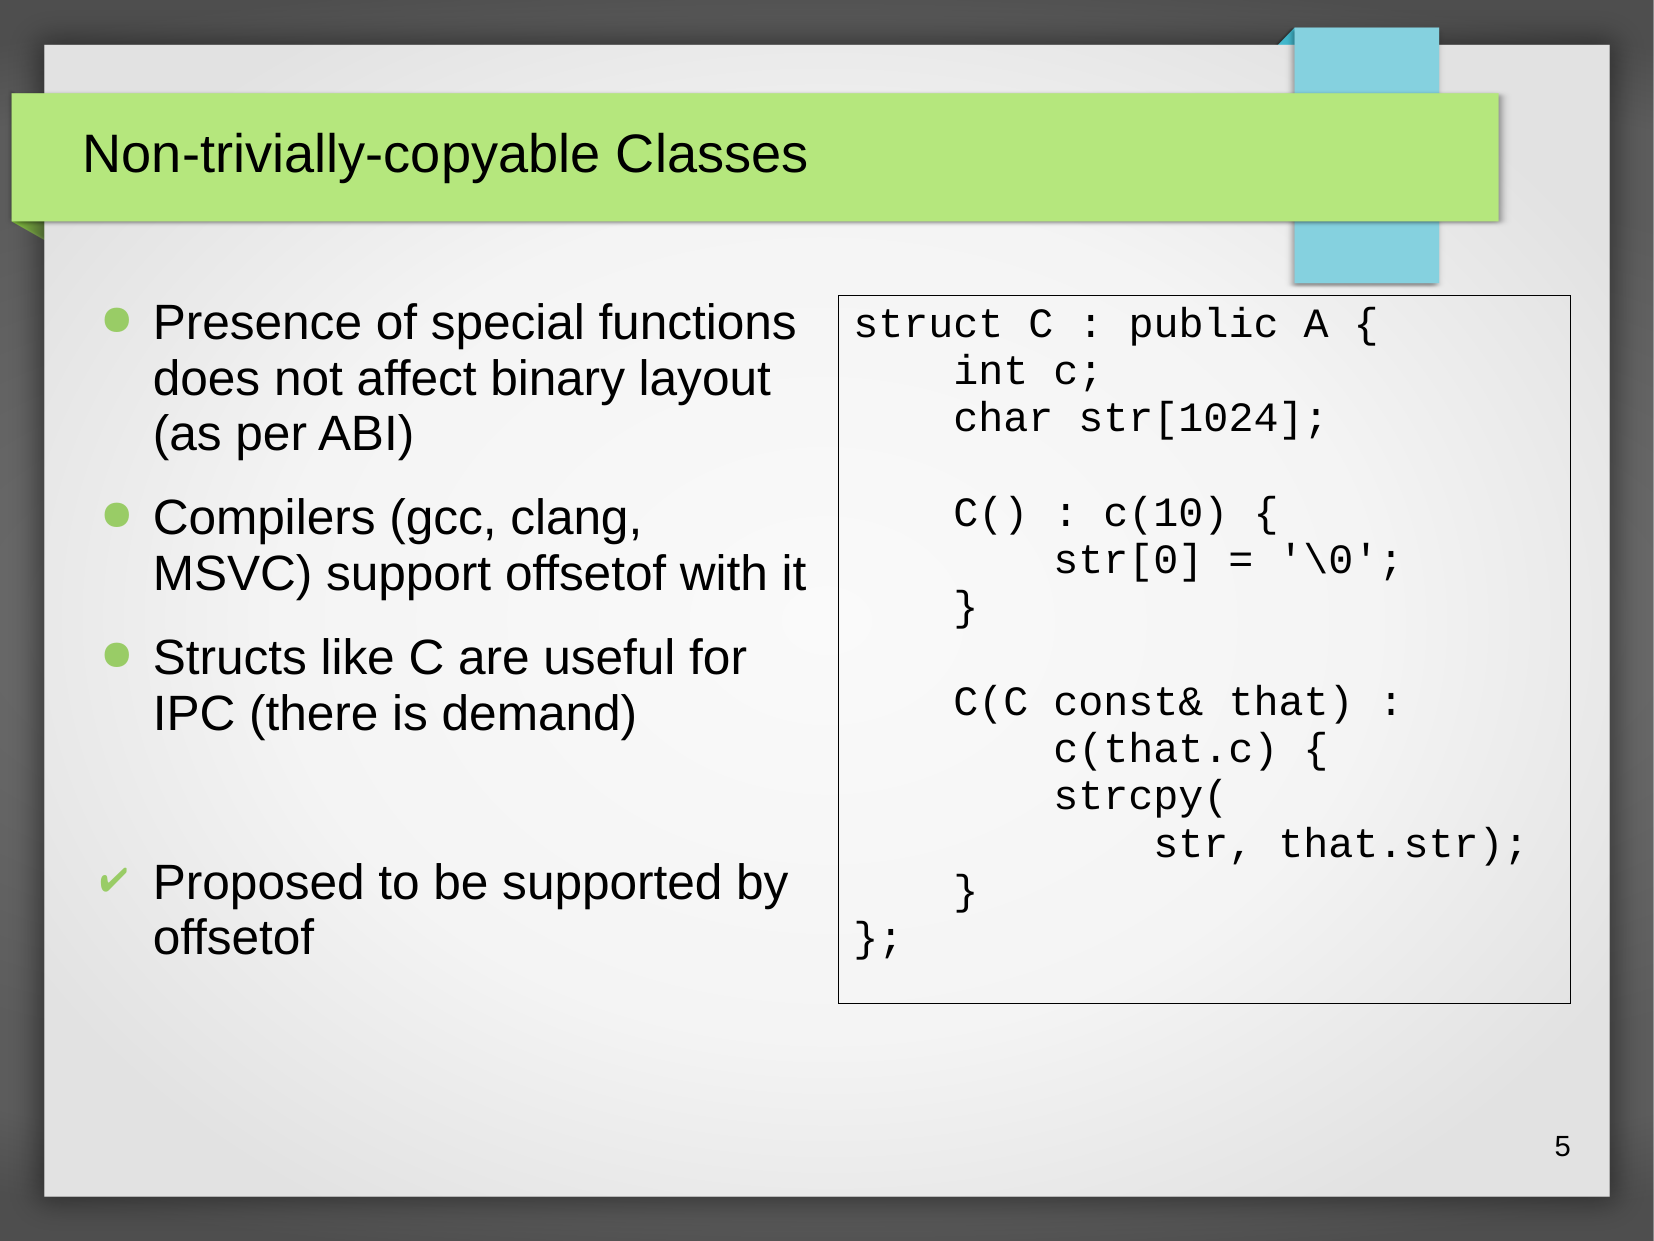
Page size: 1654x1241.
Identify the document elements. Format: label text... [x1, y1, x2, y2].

picture [0, 0, 1654, 1241]
title Non-trivially-copyable Classes [82, 94, 1264, 213]
list Presence of special functions does not affect binary layout (as per ABI) Compilers (gcc, clang, MSVC) support offsetof with it Structs like C are useful for IPC (there is demand) Proposed to be supported by offsetof [82, 295, 809, 1015]
text_box struct C : public A { int c; char str[1024]; C() : c(10) { str[0] = '\0'; } C(C const& that) : c(that.c) { strcpy( str, that.str); } }; [838, 295, 1571, 1004]
